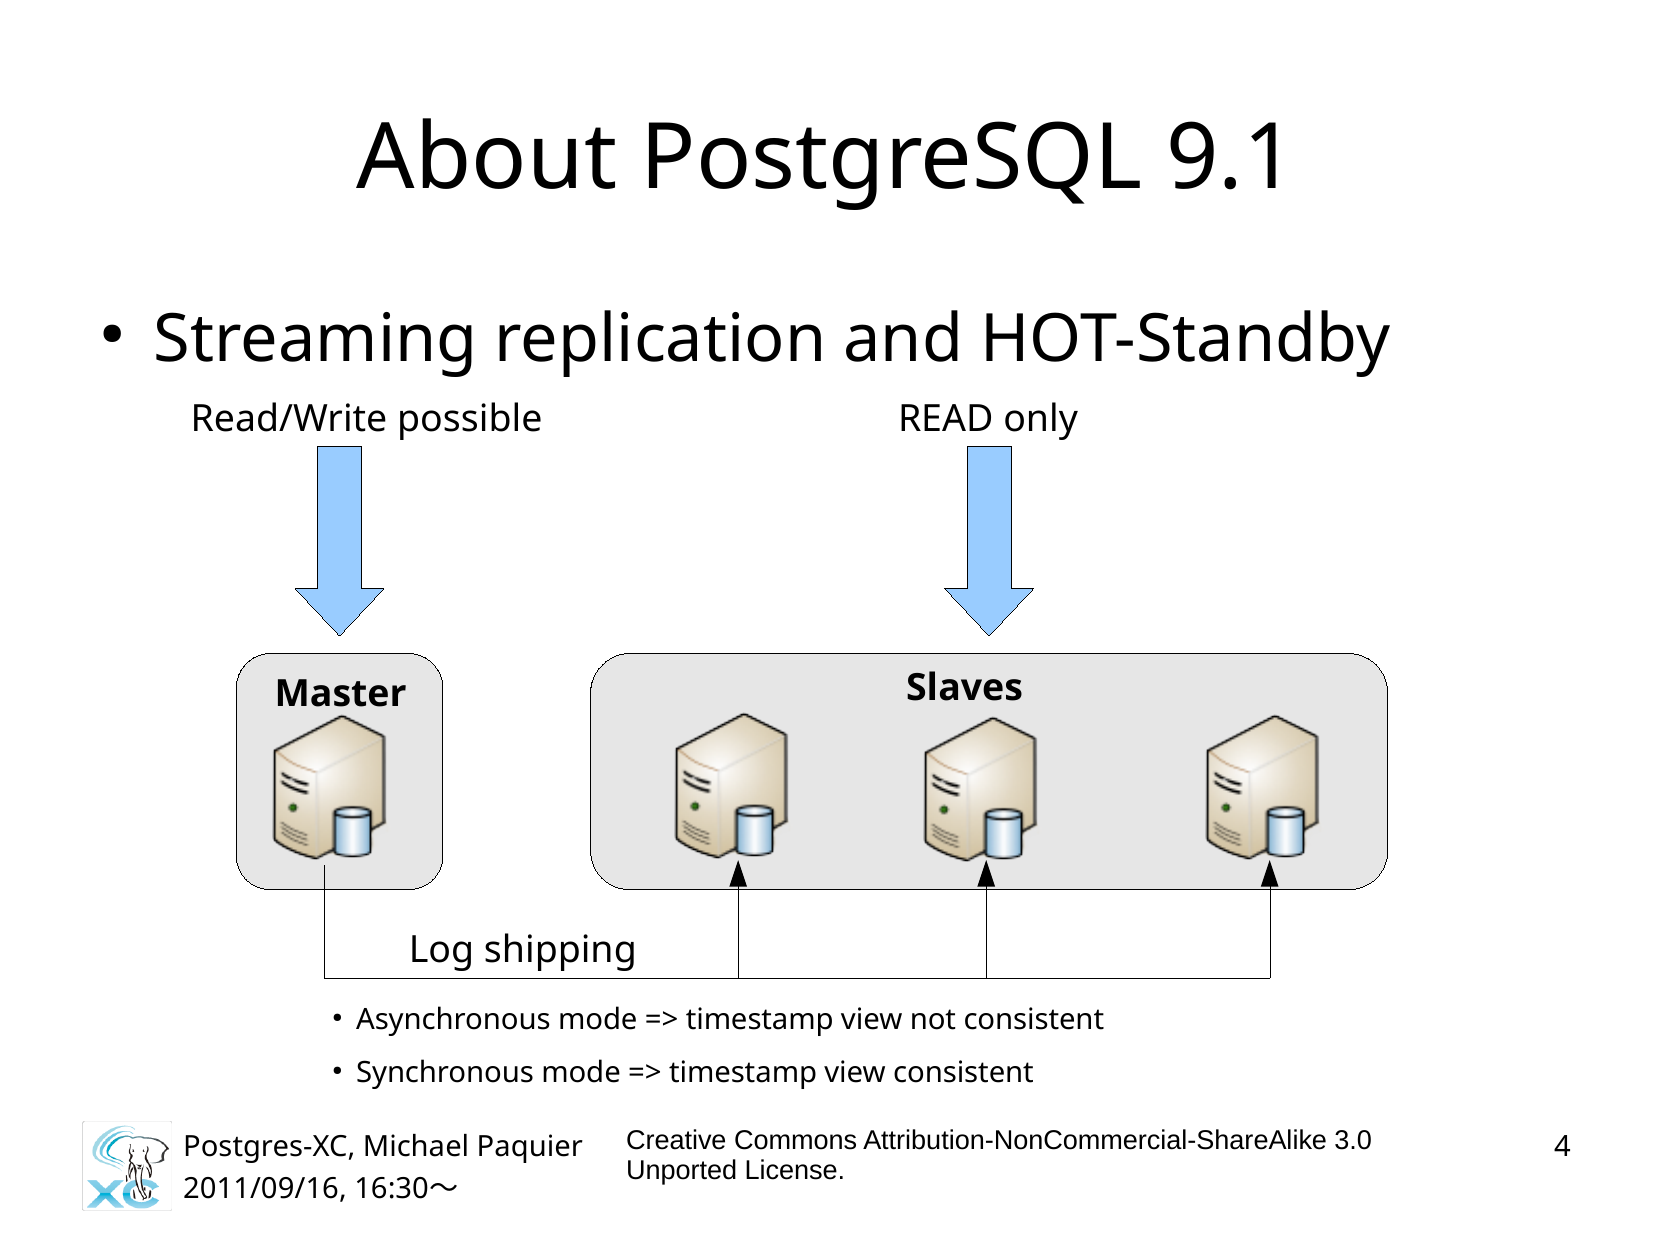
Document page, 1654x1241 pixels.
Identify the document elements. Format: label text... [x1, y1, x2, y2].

title About PostgreSQL 9.1 [82, 56, 1571, 250]
text_box [944, 446, 1034, 636]
text_box READ only [883, 383, 1111, 445]
text_box Master [259, 659, 433, 720]
text_box Log shipping [394, 915, 662, 976]
list Streaming replication and HOT-Standby [82, 290, 1571, 384]
picture [674, 712, 793, 861]
picture [1205, 714, 1324, 862]
picture [272, 720, 391, 862]
text_box [295, 446, 384, 636]
text_box Slaves [891, 653, 1057, 714]
picture [82, 1121, 172, 1211]
list Asynchronous mode => timestamp view not consistent Synchronous mode => timestamp view consistent [324, 998, 1241, 1093]
picture [923, 716, 1042, 864]
text_box [236, 653, 443, 890]
text_box Read/Write possible [175, 383, 580, 445]
text_box [590, 653, 1388, 890]
